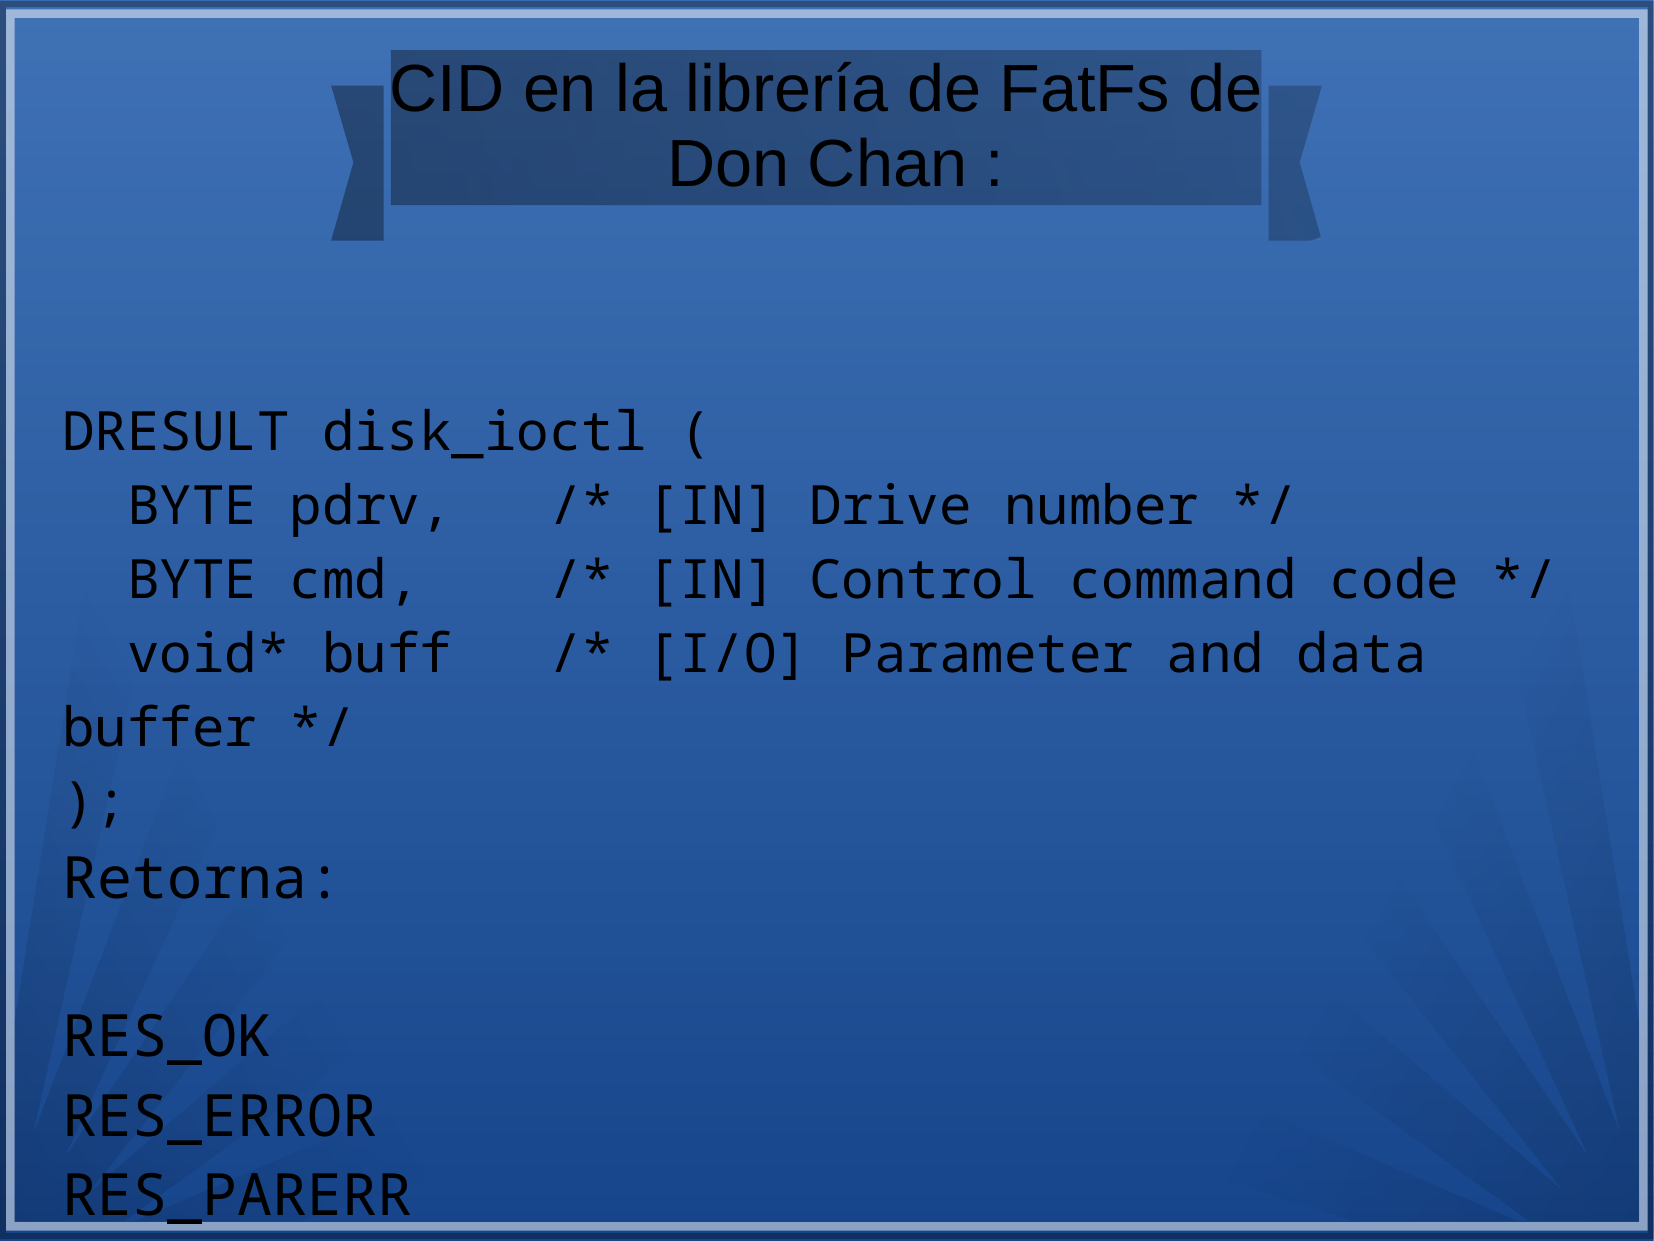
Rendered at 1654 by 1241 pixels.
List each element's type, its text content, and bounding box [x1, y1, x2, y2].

text_box DRESULT disk_ioctl ( BYTE pdrv, /* [IN] Drive number */ BYTE cmd, /* [IN] Control command code */ void* buff /* [I/O] Parameter and data buffer */ ); Retorna: RES_OK RES_ERROR RES_PARERR RES_NOTRDY [47, 384, 1595, 1241]
title CID en la librería de FatFs de Don Chan : [389, 47, 1264, 205]
